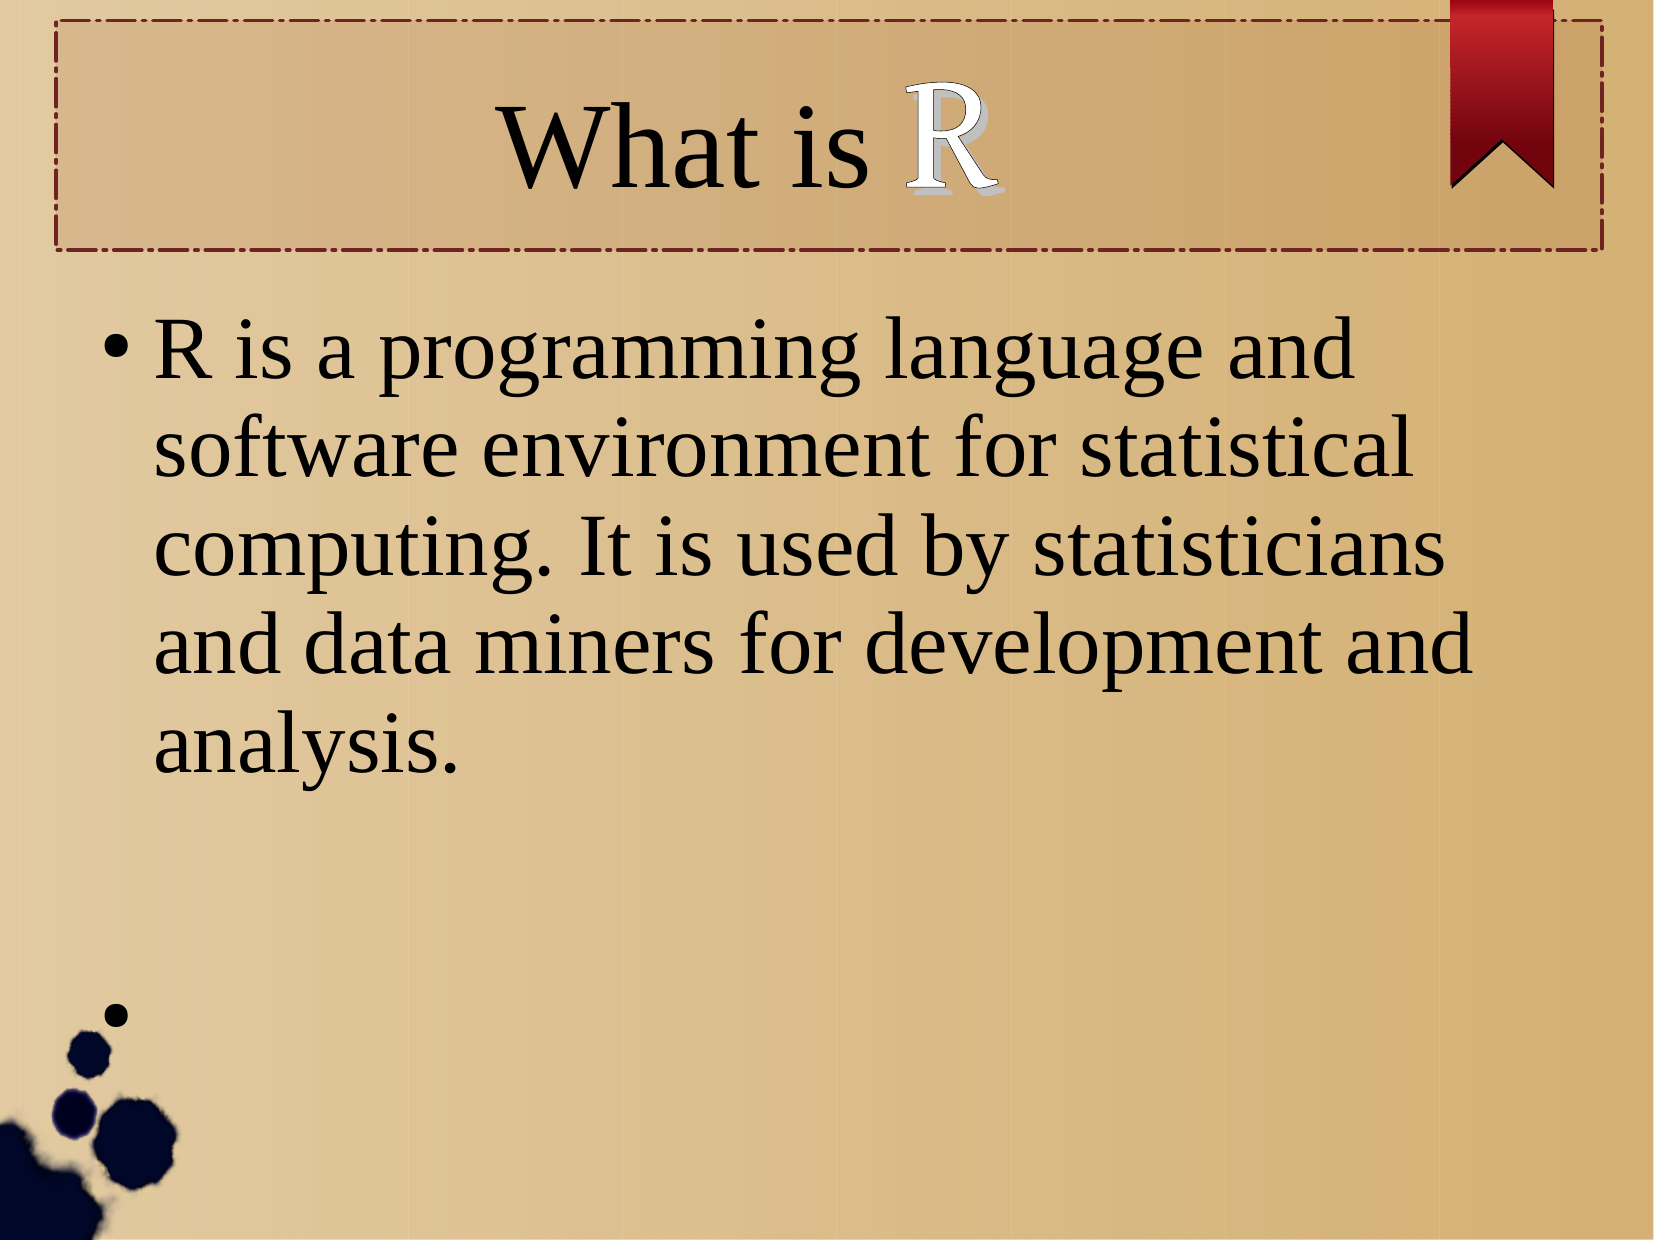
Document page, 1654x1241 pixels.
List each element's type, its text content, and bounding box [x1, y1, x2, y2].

title What is R [82, 41, 1412, 235]
list R is a programming language and software environment for statistical computing. It is used by statisticians and data miners for development and analysis. [82, 299, 1571, 1019]
